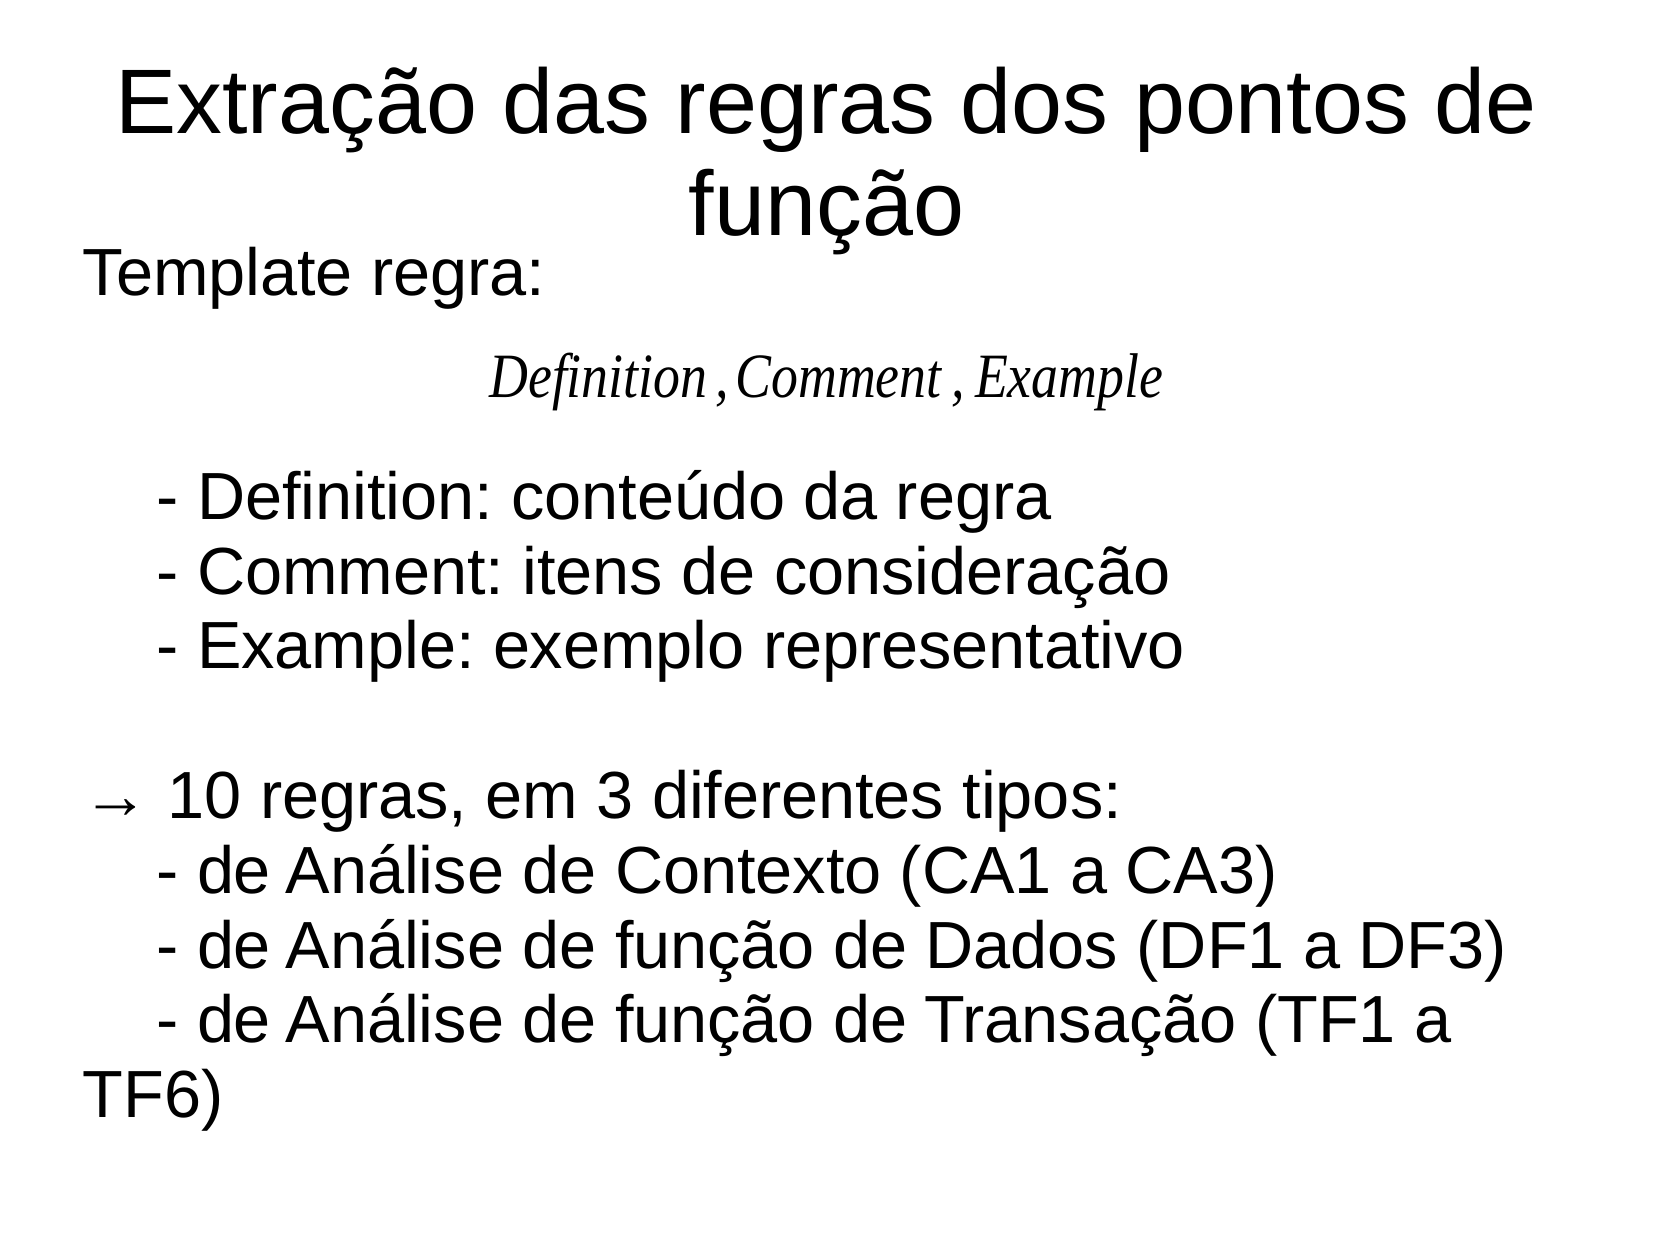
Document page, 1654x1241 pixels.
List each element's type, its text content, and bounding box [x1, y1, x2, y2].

subtitle Template regra: - Definition: conteúdo da regra - Comment: itens de consideração - Example: exemplo representativo → 10 regras, em 3 diferentes tipos: - de Análise de Contexto (CA1 a CA3) - de Análise de função de Dados (DF1 a DF3) - de Análise de função de Transação (TF1 a TF6) [82, 234, 1571, 1132]
title Extração das regras dos pontos de função [82, 49, 1571, 234]
chart [472, 342, 1177, 414]
